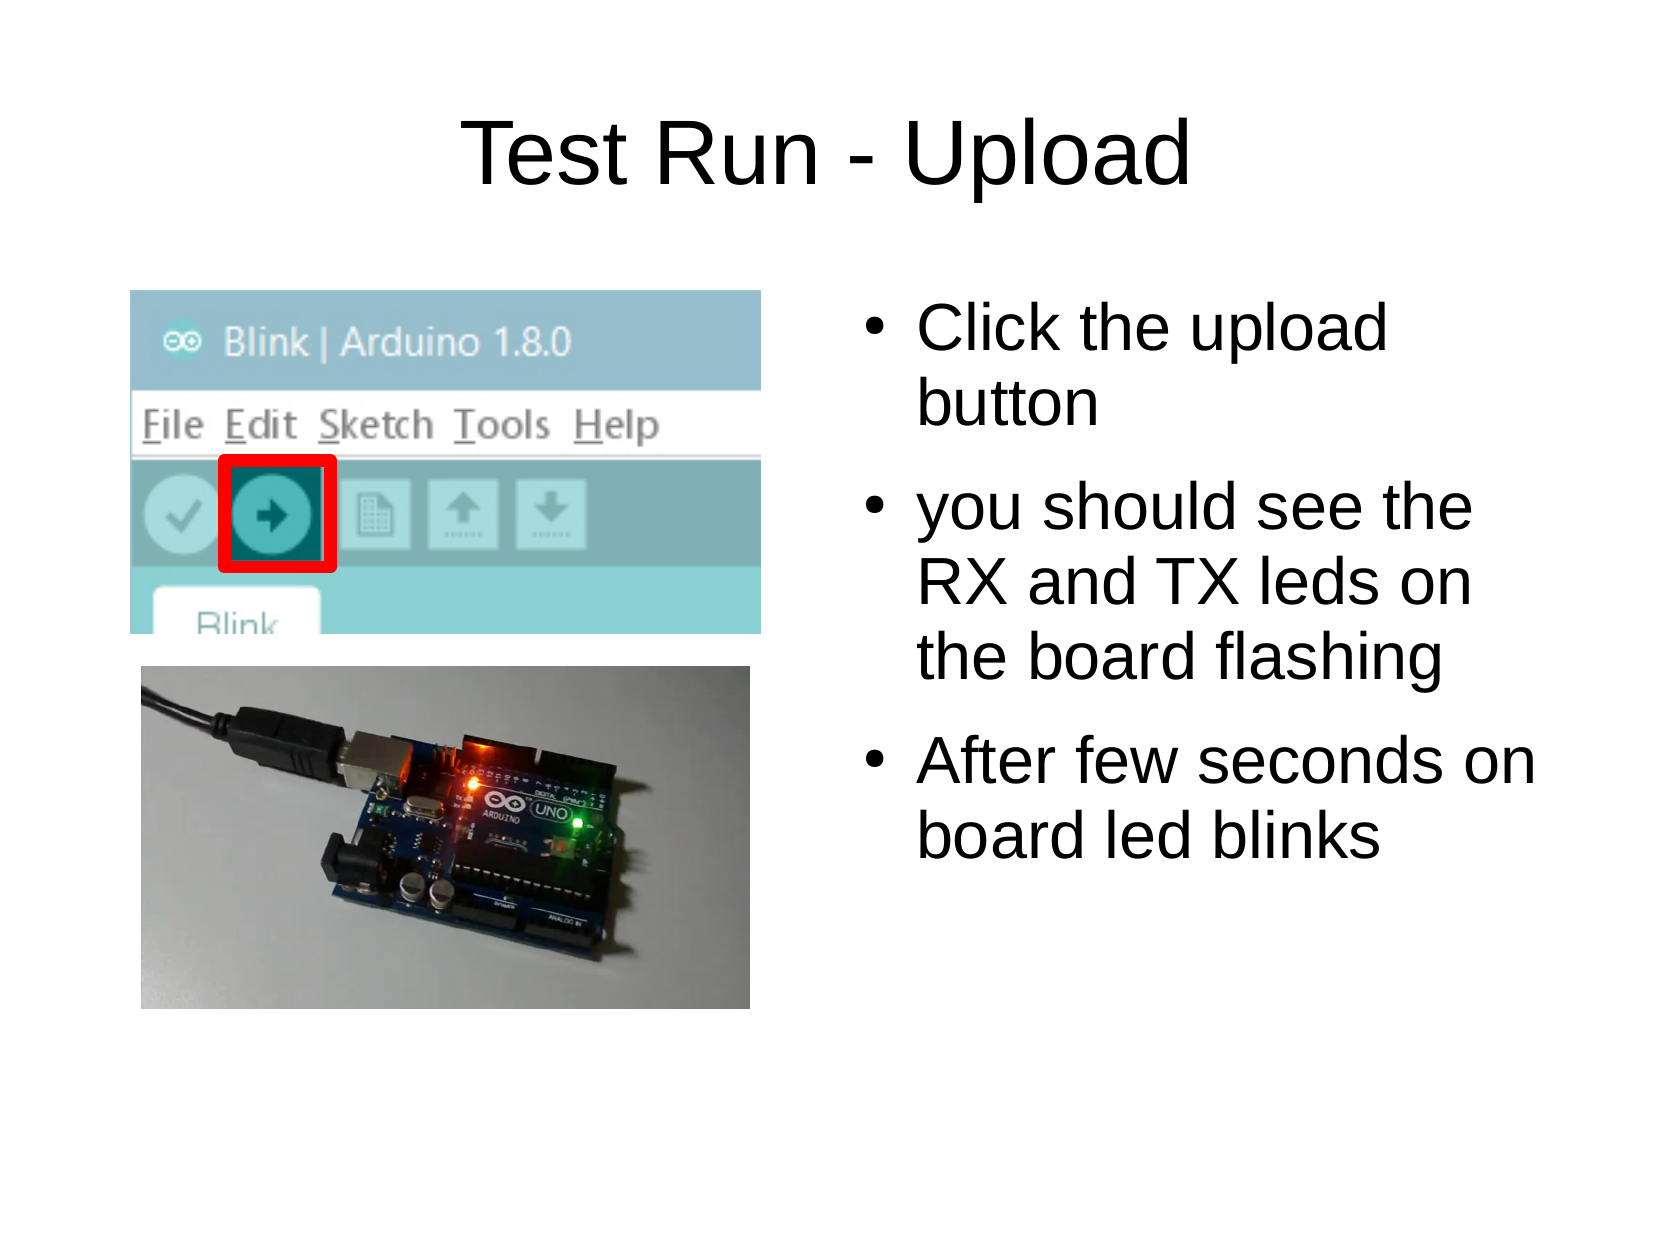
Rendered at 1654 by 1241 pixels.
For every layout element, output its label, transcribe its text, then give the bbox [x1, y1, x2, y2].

picture [130, 290, 761, 634]
title Test Run - Upload [82, 49, 1571, 257]
list Click the upload button you should see the RX and TX leds on the board flashing After few seconds on board led blinks [845, 290, 1572, 1010]
text_box [140, 665, 751, 1009]
